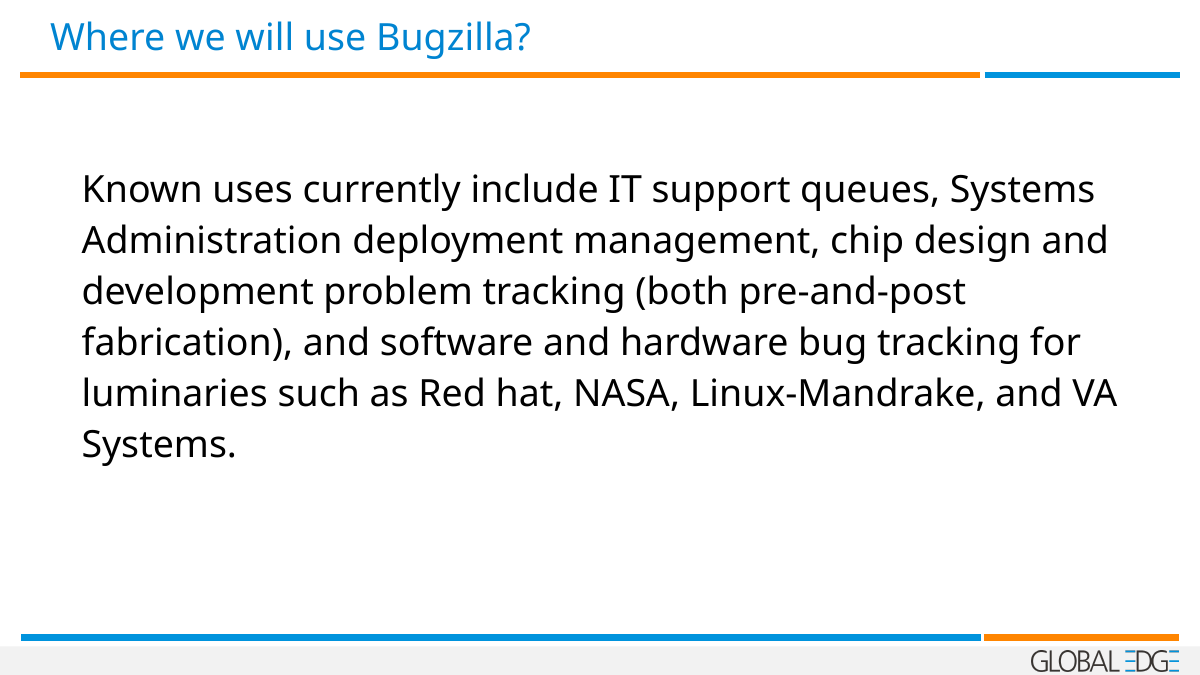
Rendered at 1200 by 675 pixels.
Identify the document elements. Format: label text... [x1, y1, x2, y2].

title Where we will use Bugzilla? [12, 9, 1088, 63]
picture [1031, 650, 1179, 672]
list Known uses currently include IT support queues, Systems Administration deployment management, chip design and development problem tracking (both pre-and-post fabrication), and software and hardware bug tracking for luminaries such as Red hat, NASA, Linux-Mandrake, and VA Systems. [10, 87, 1170, 628]
